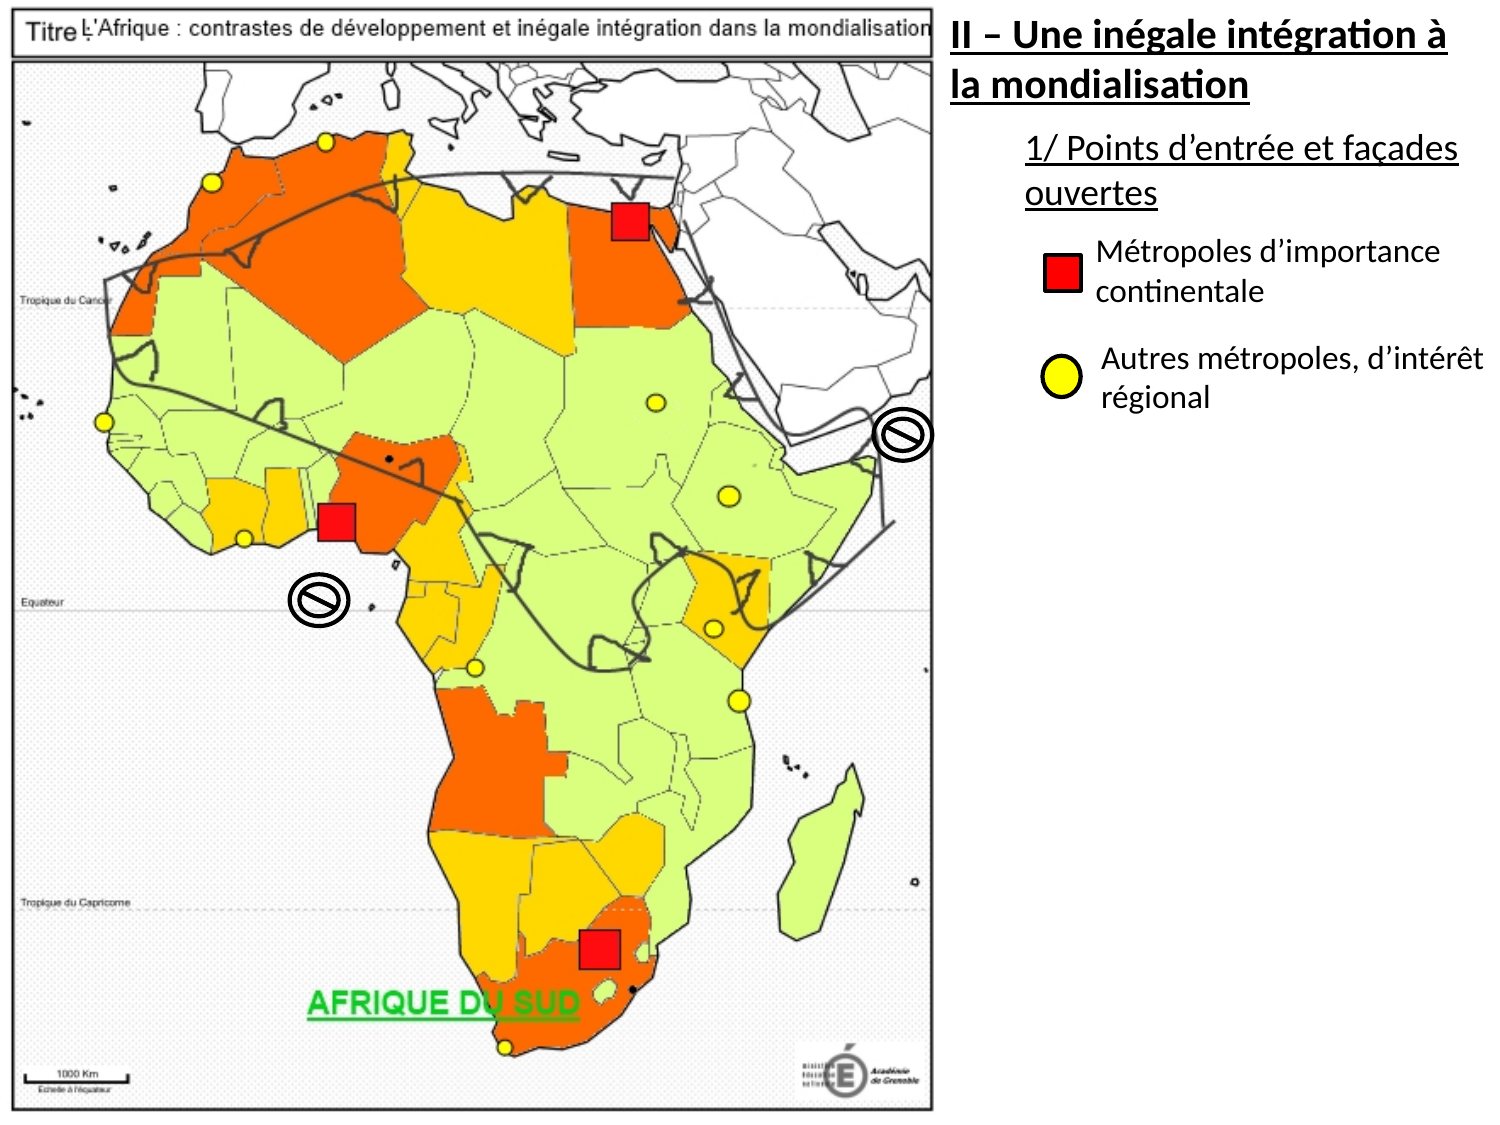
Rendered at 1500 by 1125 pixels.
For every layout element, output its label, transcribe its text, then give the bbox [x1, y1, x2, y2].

text_box [1045, 255, 1080, 291]
picture [0, 0, 939, 1125]
text_box [1042, 355, 1081, 398]
text_box II – Une inégale intégration à la mondialisation [939, 0, 1500, 115]
text_box Métropoles d’importance continentale [1080, 222, 1500, 317]
text_box 1/ Points d’entrée et façades ouvertes [1009, 116, 1500, 221]
text_box Autres métropoles, d’intérêt régional [1086, 328, 1500, 424]
